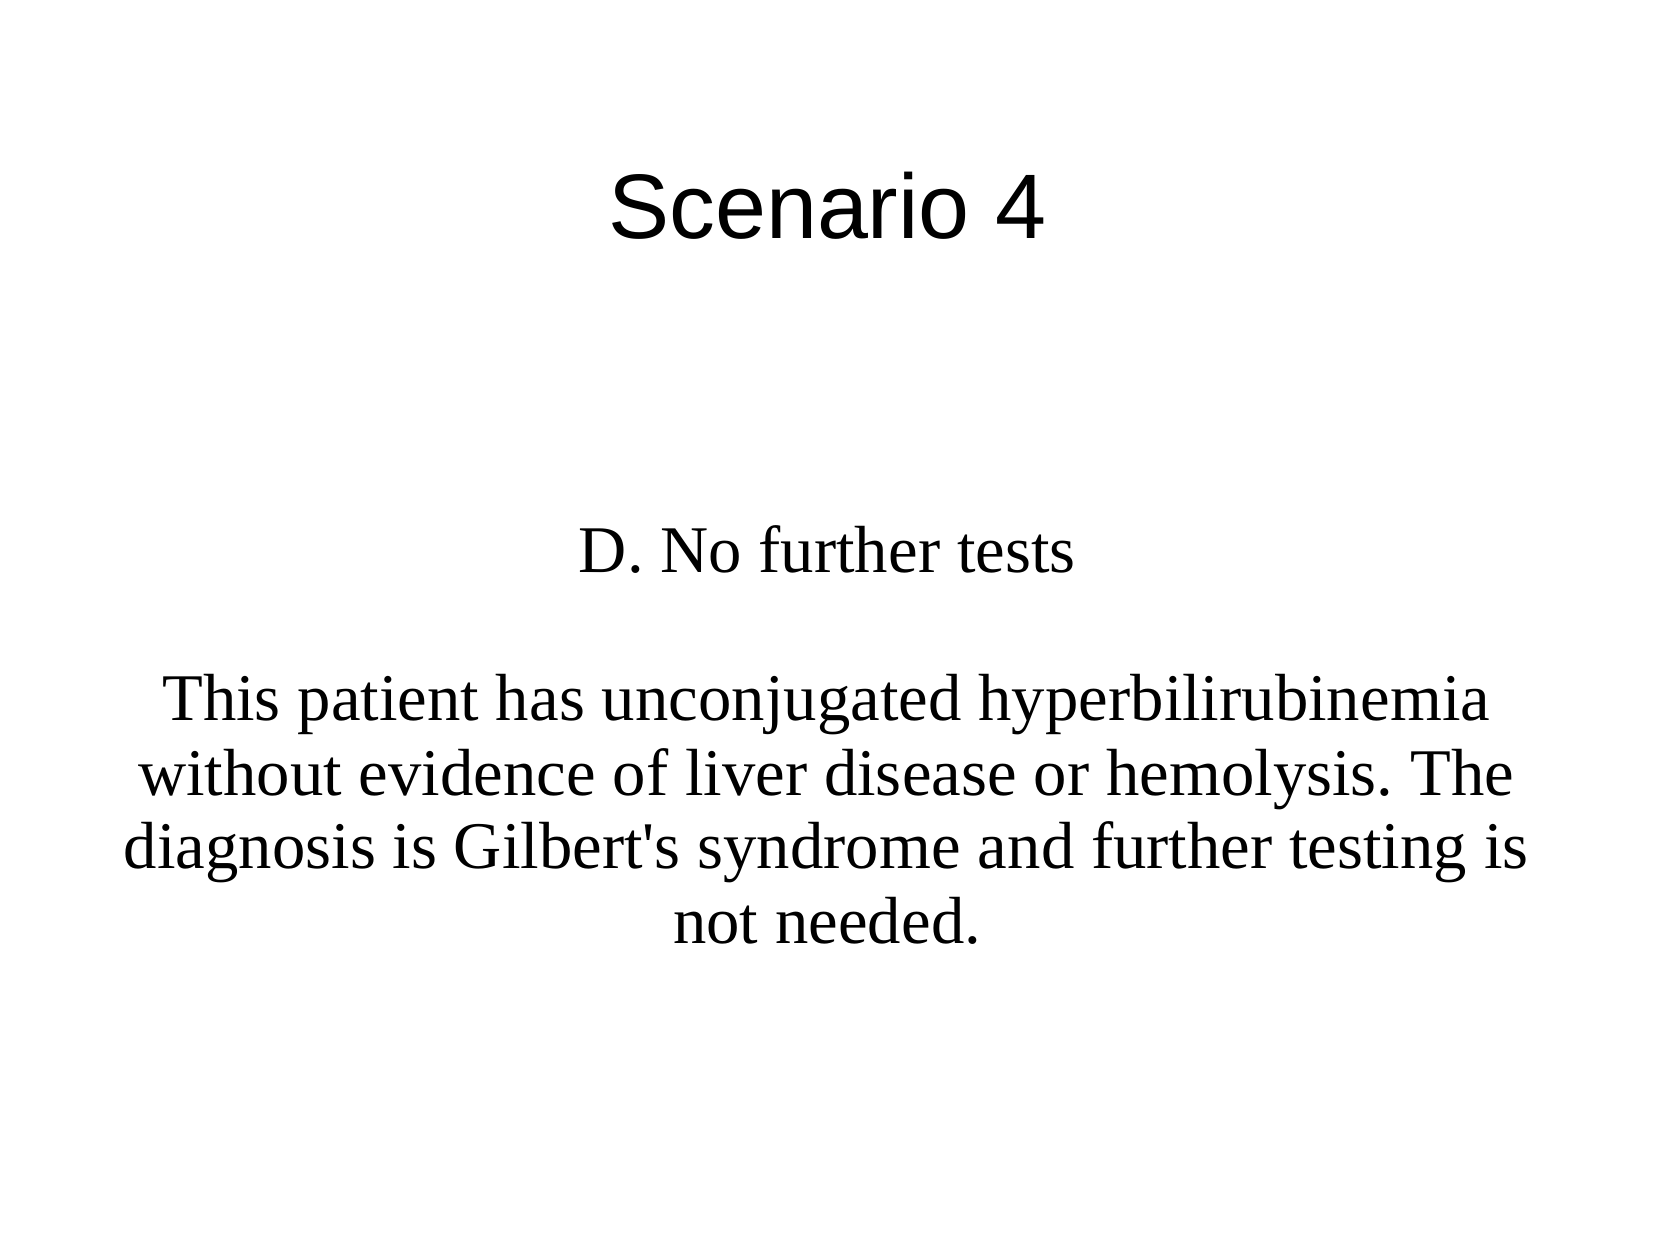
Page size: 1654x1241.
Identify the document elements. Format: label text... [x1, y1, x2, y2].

title Scenario 4 [121, 102, 1534, 311]
subtitle D. No further tests This patient has unconjugated hyperbilirubinemia without evidence of liver disease or hemolysis. The diagnosis is Gilbert's syndrome and further testing is not needed. [121, 344, 1534, 1127]
